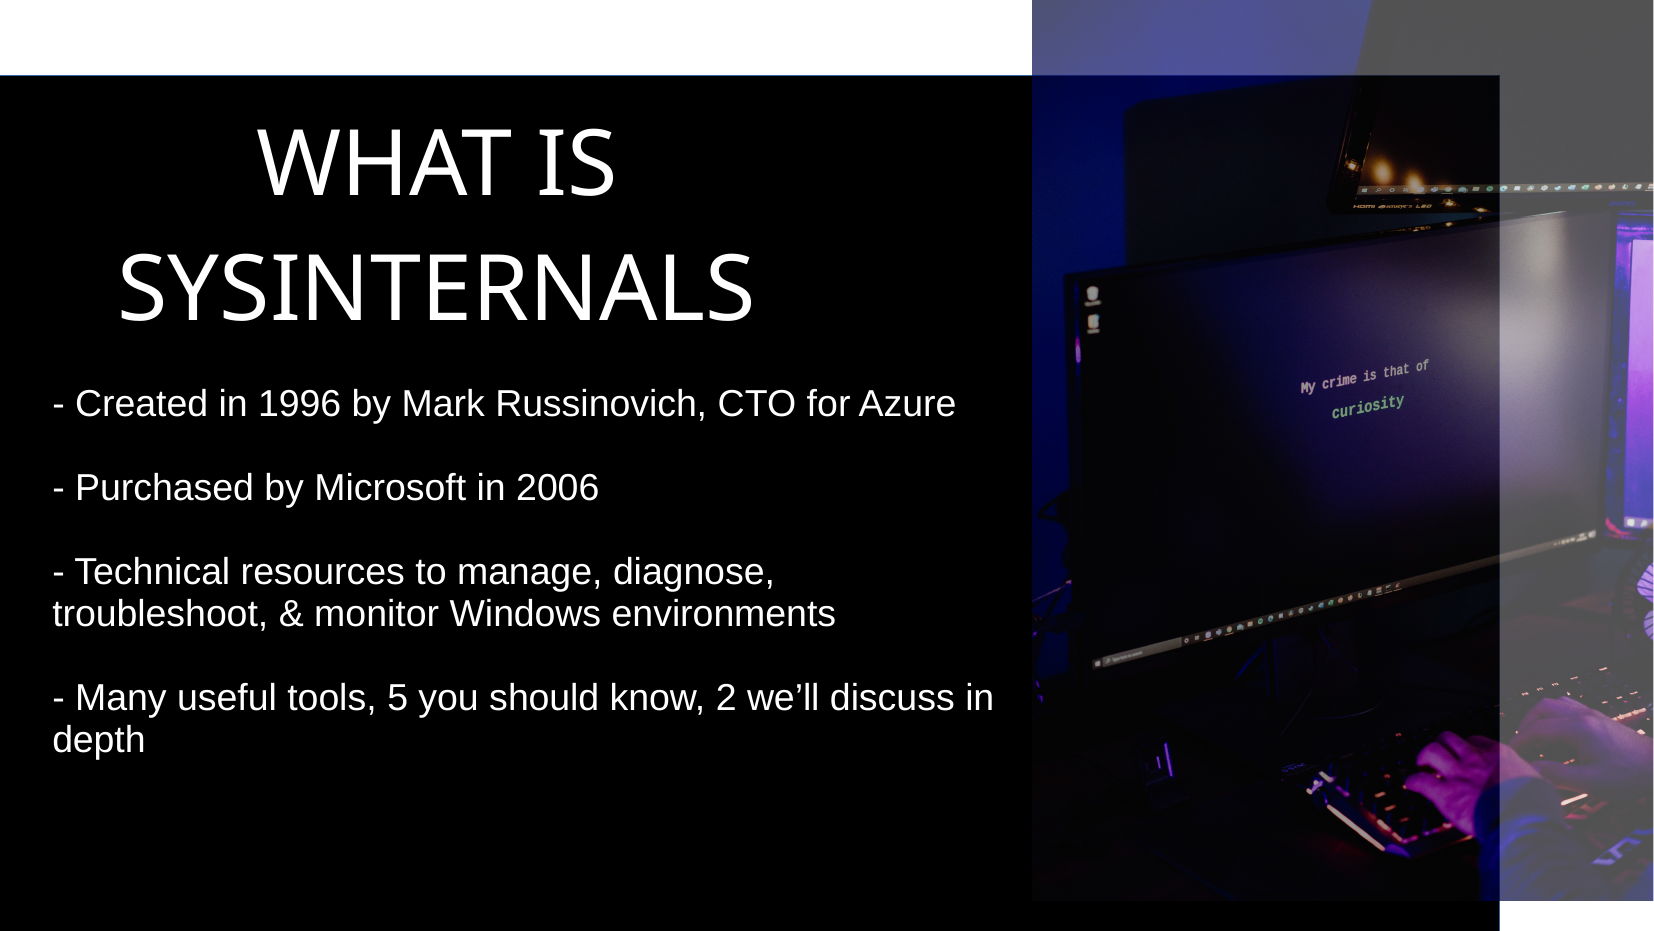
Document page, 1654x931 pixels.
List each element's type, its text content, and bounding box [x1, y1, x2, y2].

title WHAT IS SYSINTERNALS [49, 32, 826, 375]
text_box - Created in 1996 by Mark Russinovich, CTO for Azure - Purchased by Microsoft in 2006 - Technical resources to manage, diagnose, troubleshoot, & monitor Windows environments - Many useful tools, 5 you should know, 2 we’ll discuss in depth [37, 375, 1013, 810]
text_box [0, 75, 1500, 931]
picture [1032, 0, 1654, 901]
